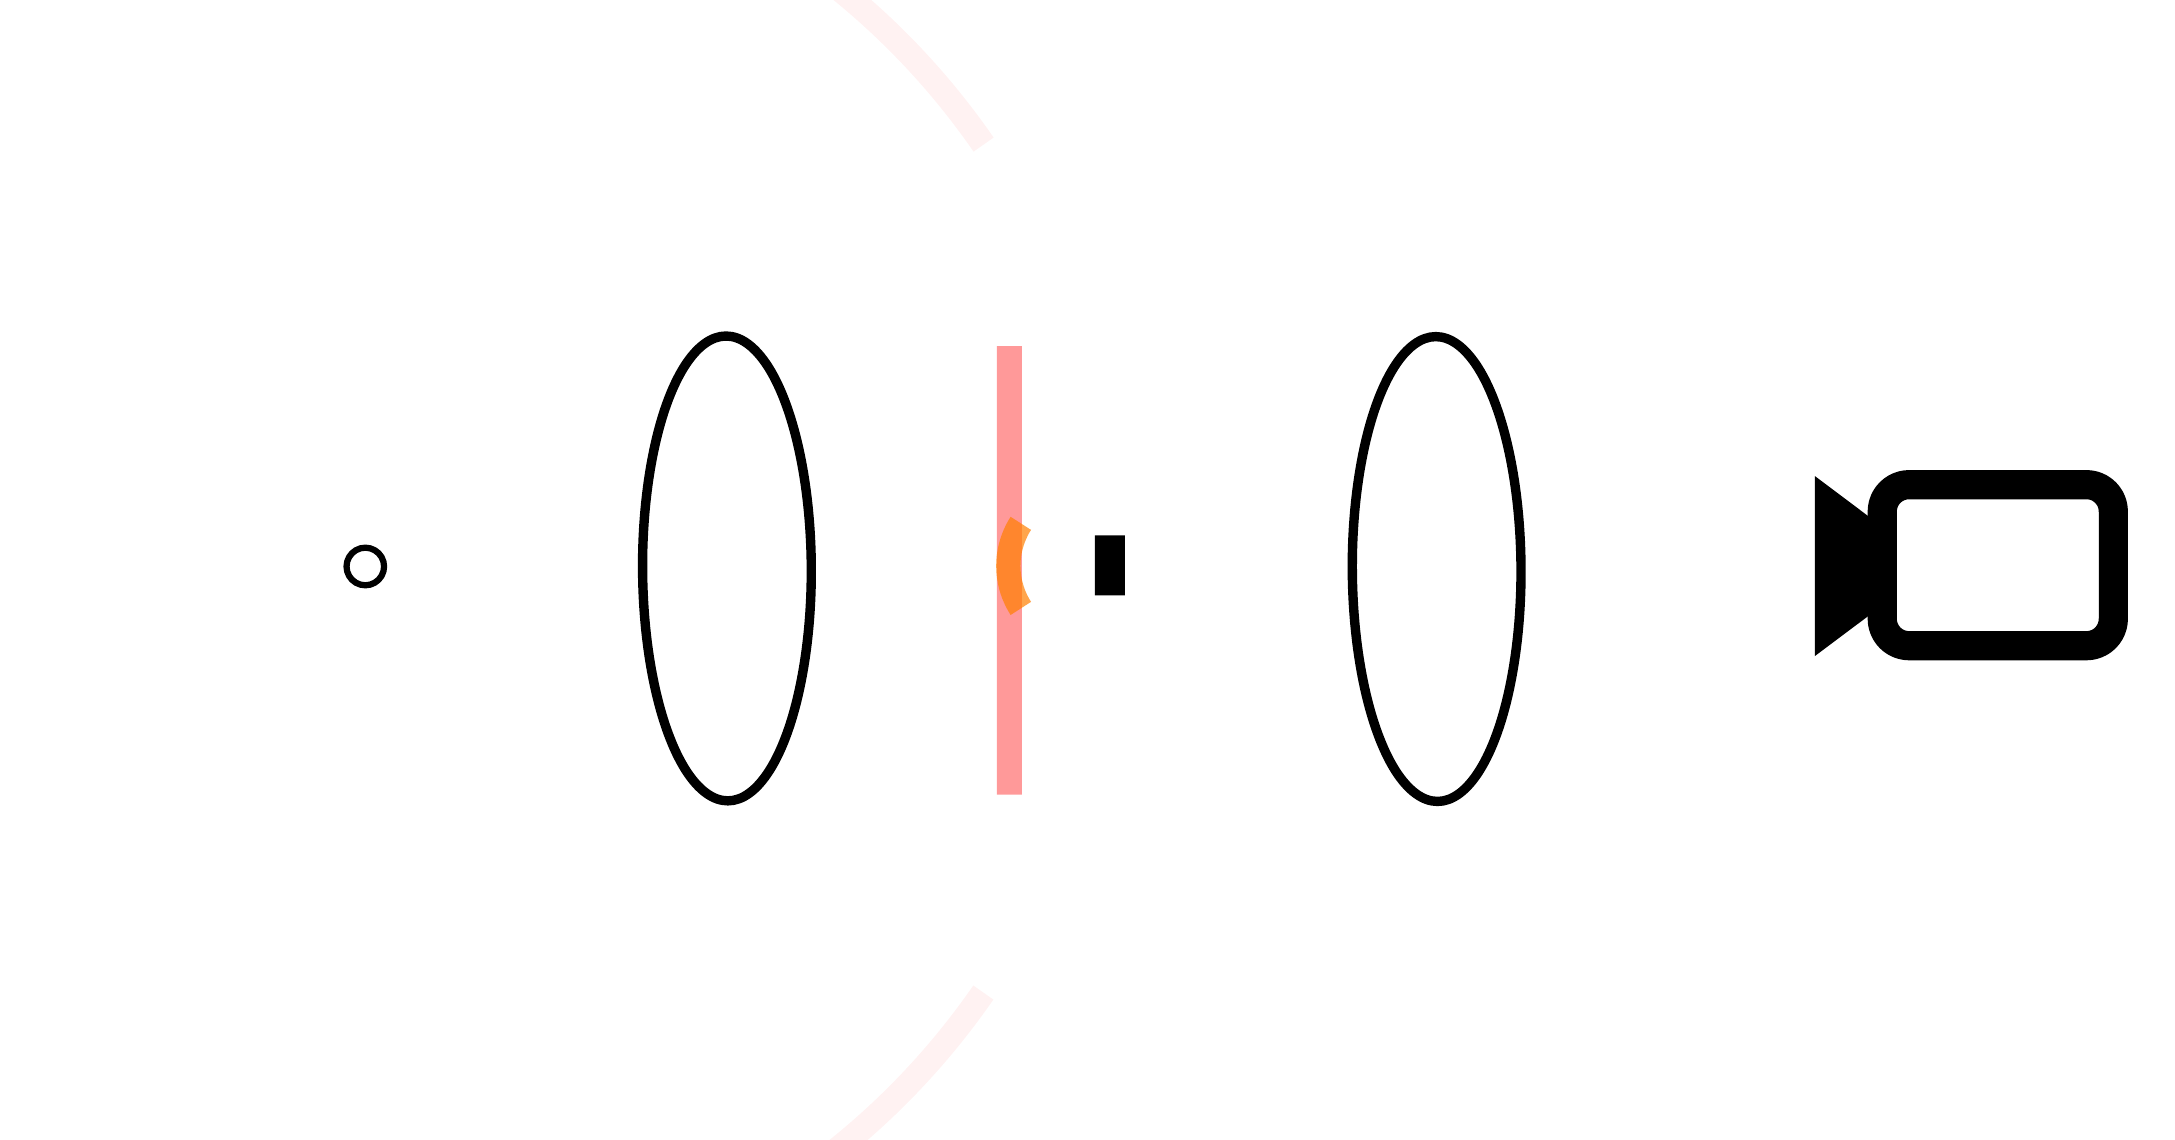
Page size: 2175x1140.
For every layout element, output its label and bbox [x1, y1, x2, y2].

text_box [1882, 484, 2114, 646]
text_box [1814, 476, 1875, 657]
text_box [642, 0, 1747, 1140]
